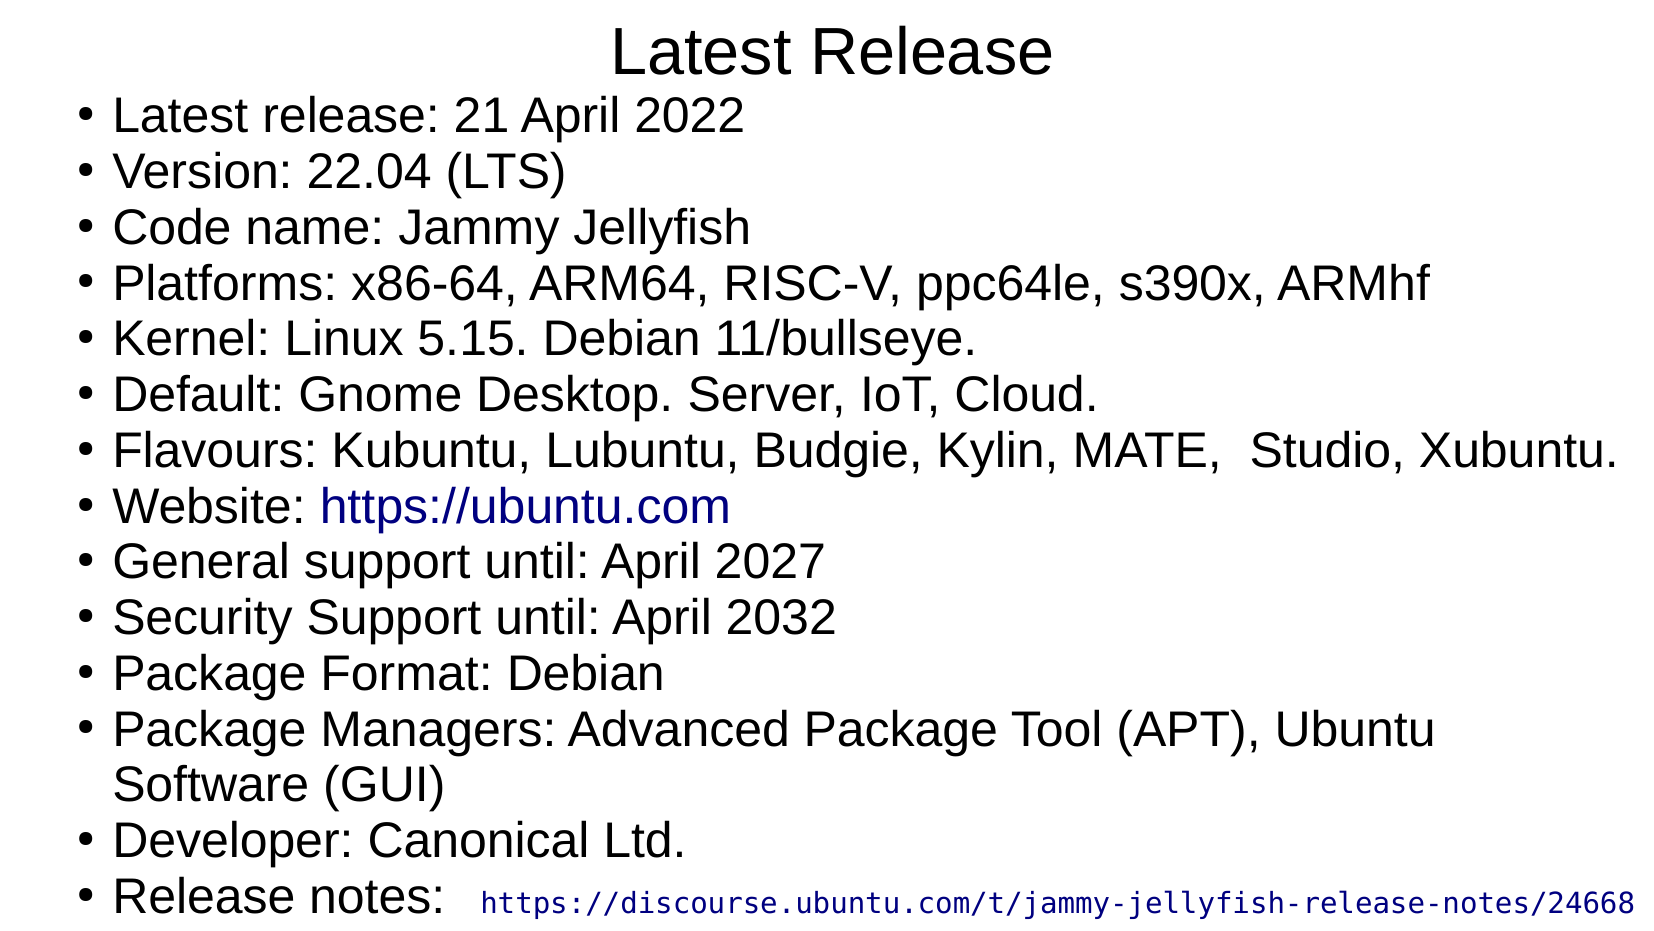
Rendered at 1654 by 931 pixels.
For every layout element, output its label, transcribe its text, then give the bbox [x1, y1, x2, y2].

title Latest Release [88, 13, 1577, 87]
subtitle Latest release: 21 April 2022 Version: 22.04 (LTS) Code name: Jammy Jellyfish Platforms: x86-64, ARM64, RISC-V, ppc64le, s390x, ARMhf Kernel: Linux 5.15. Debian 11/bullseye. Default: Gnome Desktop. Server, IoT, Cloud. Flavours: Kubuntu, Lubuntu, Budgie, Kylin, MATE, Studio, Xubuntu. Website: https://ubuntu.com General support until: April 2027 Security Support until: April 2032 Package Format: Debian Package Managers: Advanced Package Tool (APT), Ubuntu Software (GUI) Developer: Canonical Ltd. Release notes: https://discourse.ubuntu.com/t/jammy-jellyfish-release-notes/24668 [76, 87, 1642, 924]
